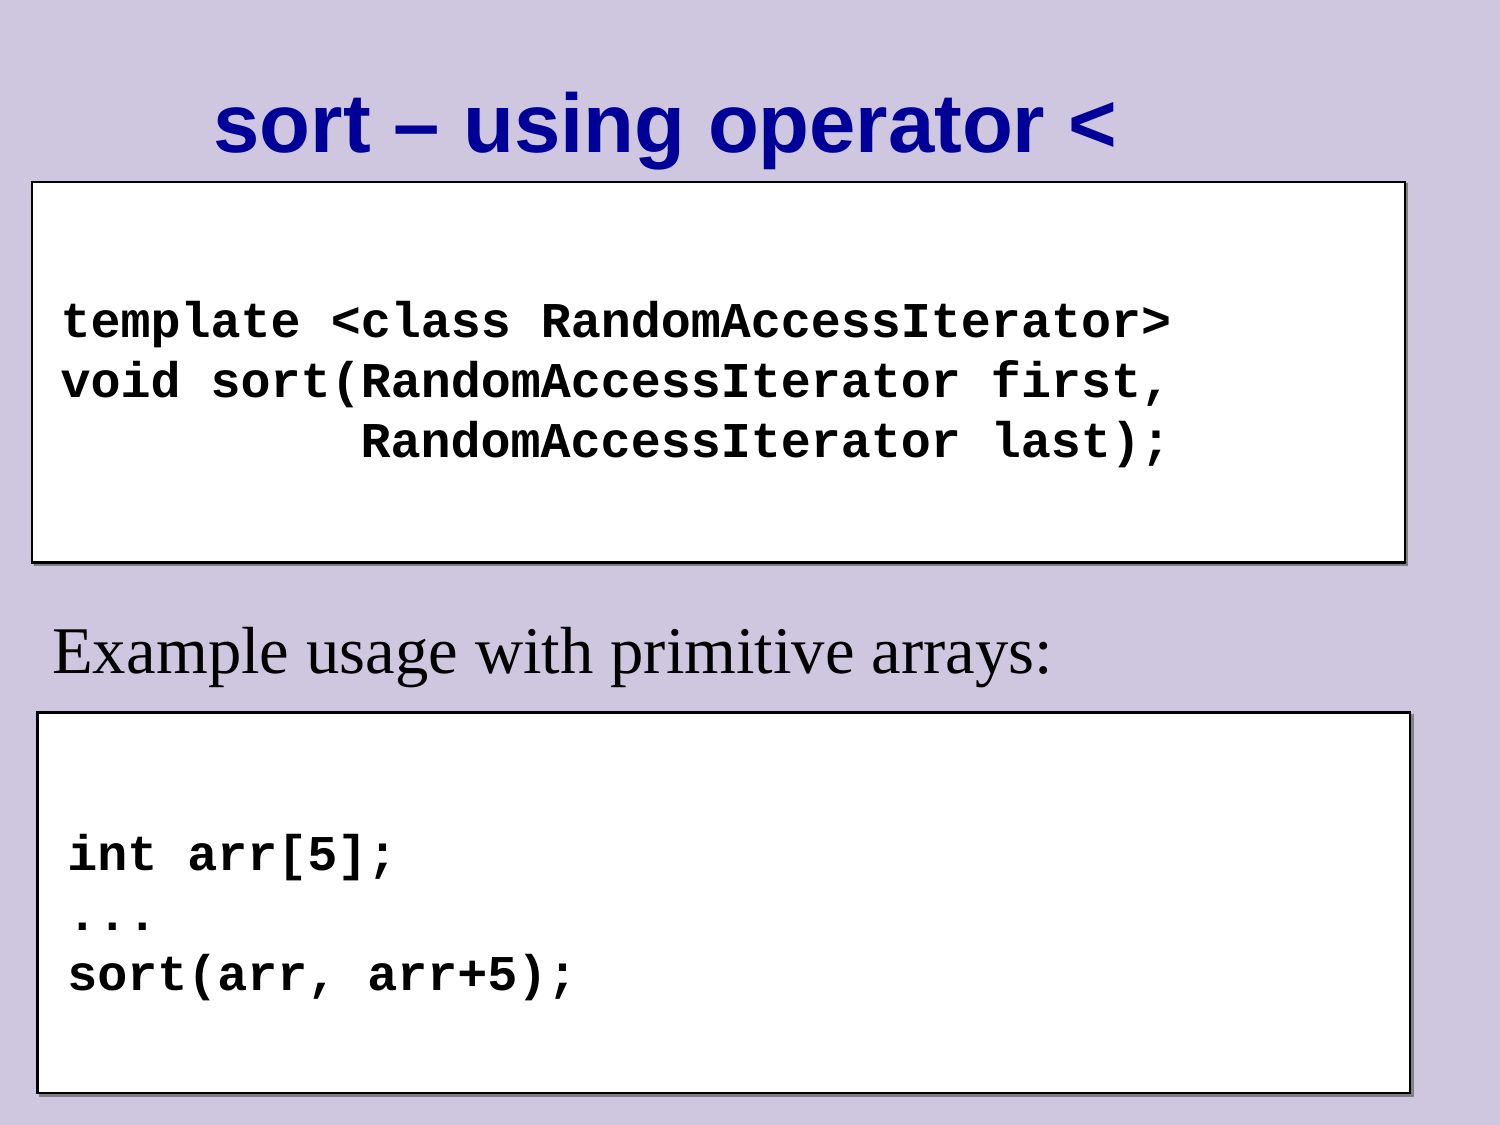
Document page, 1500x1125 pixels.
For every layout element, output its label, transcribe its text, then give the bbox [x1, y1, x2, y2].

text_box [37, 712, 1410, 1094]
text_box Example usage with primitive arrays: [37, 599, 1388, 695]
text_box int arr[5]; ... sort(arr, arr+5); [37, 695, 1219, 1023]
text_box template <class RandomAccessIterator> void sort(RandomAccessIterator first, RandomAccessIterator last); [30, 265, 1231, 491]
title sort – using operator < [198, 17, 1468, 220]
text_box [32, 181, 1405, 563]
